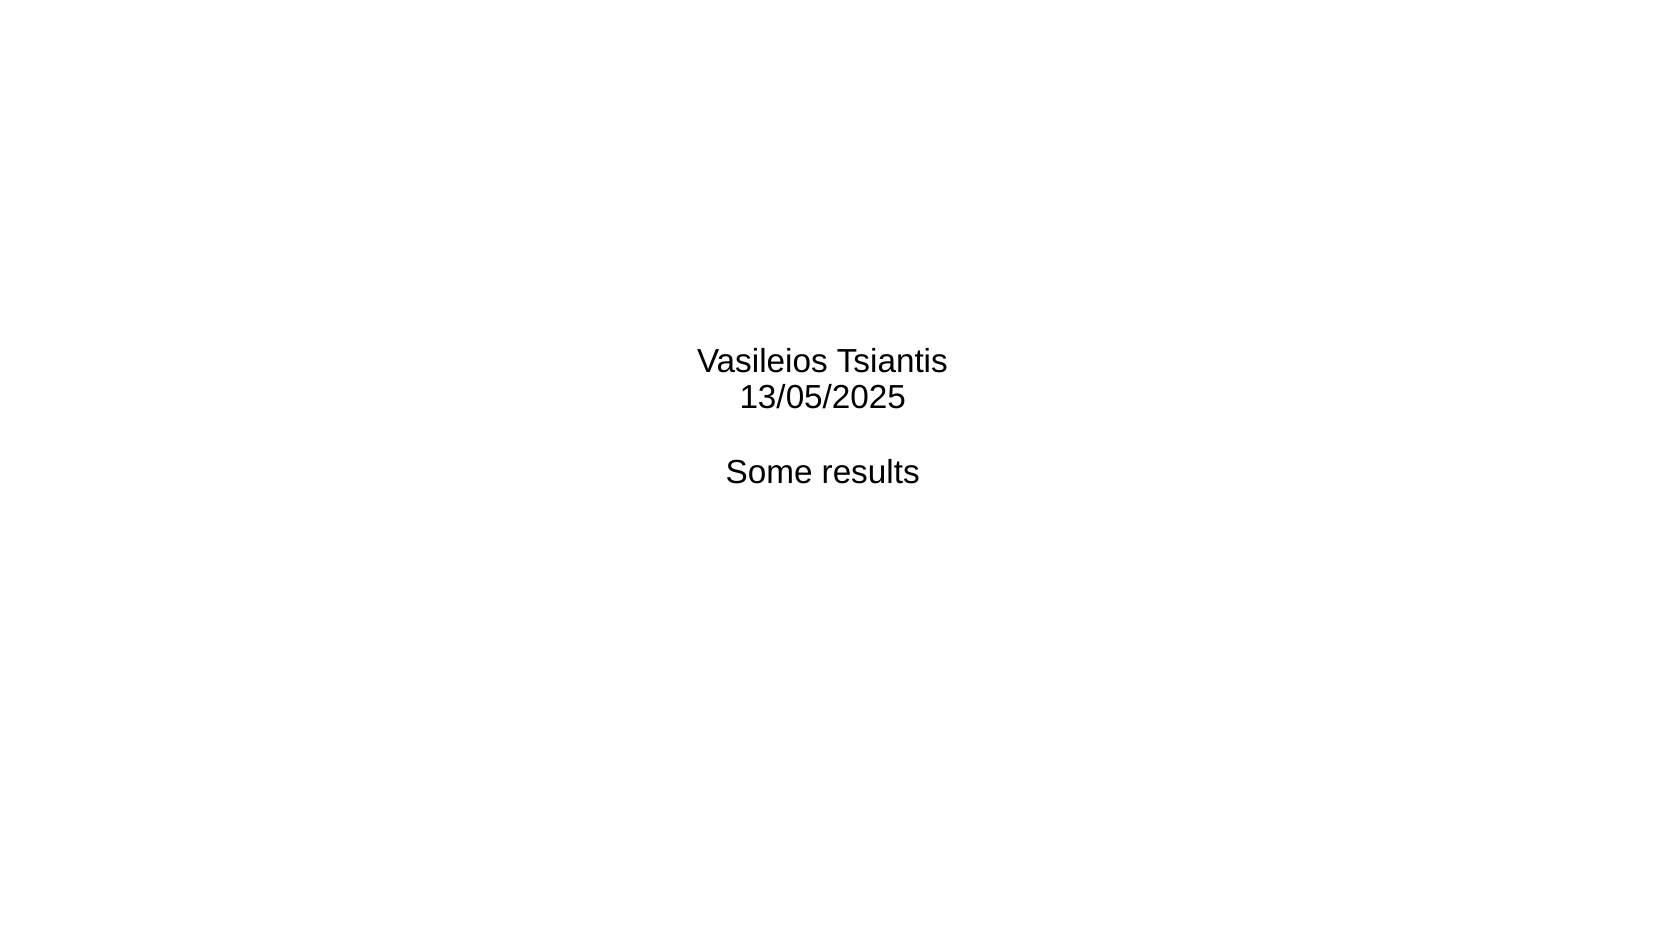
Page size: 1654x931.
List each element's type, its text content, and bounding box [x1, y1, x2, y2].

subtitle Vasileios Tsiantis 13/05/2025 Some results [75, 75, 1571, 758]
